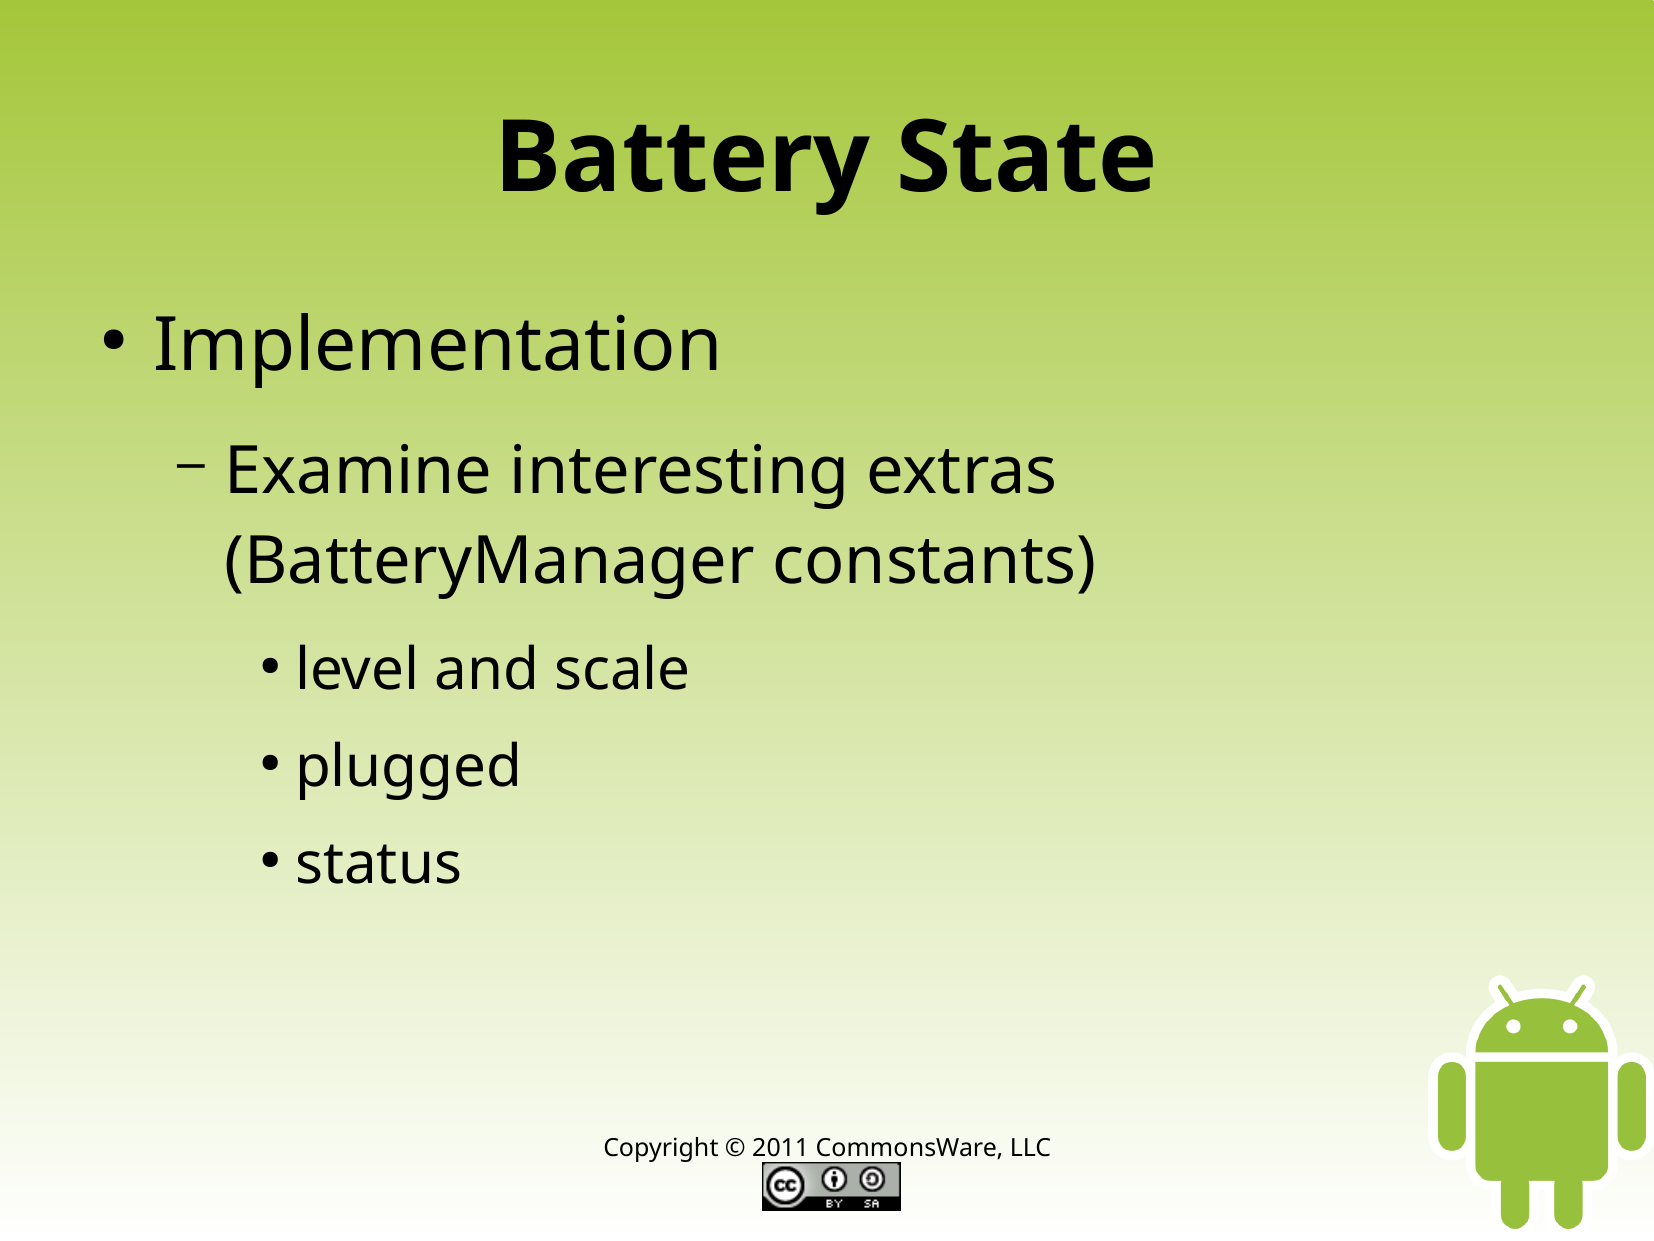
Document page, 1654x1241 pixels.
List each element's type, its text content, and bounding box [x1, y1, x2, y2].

picture [762, 1162, 901, 1211]
picture [1428, 975, 1654, 1238]
list Implementation Examine interesting extras (BatteryManager constants) level and scale plugged status [82, 290, 1571, 1094]
title Battery State [82, 49, 1571, 257]
